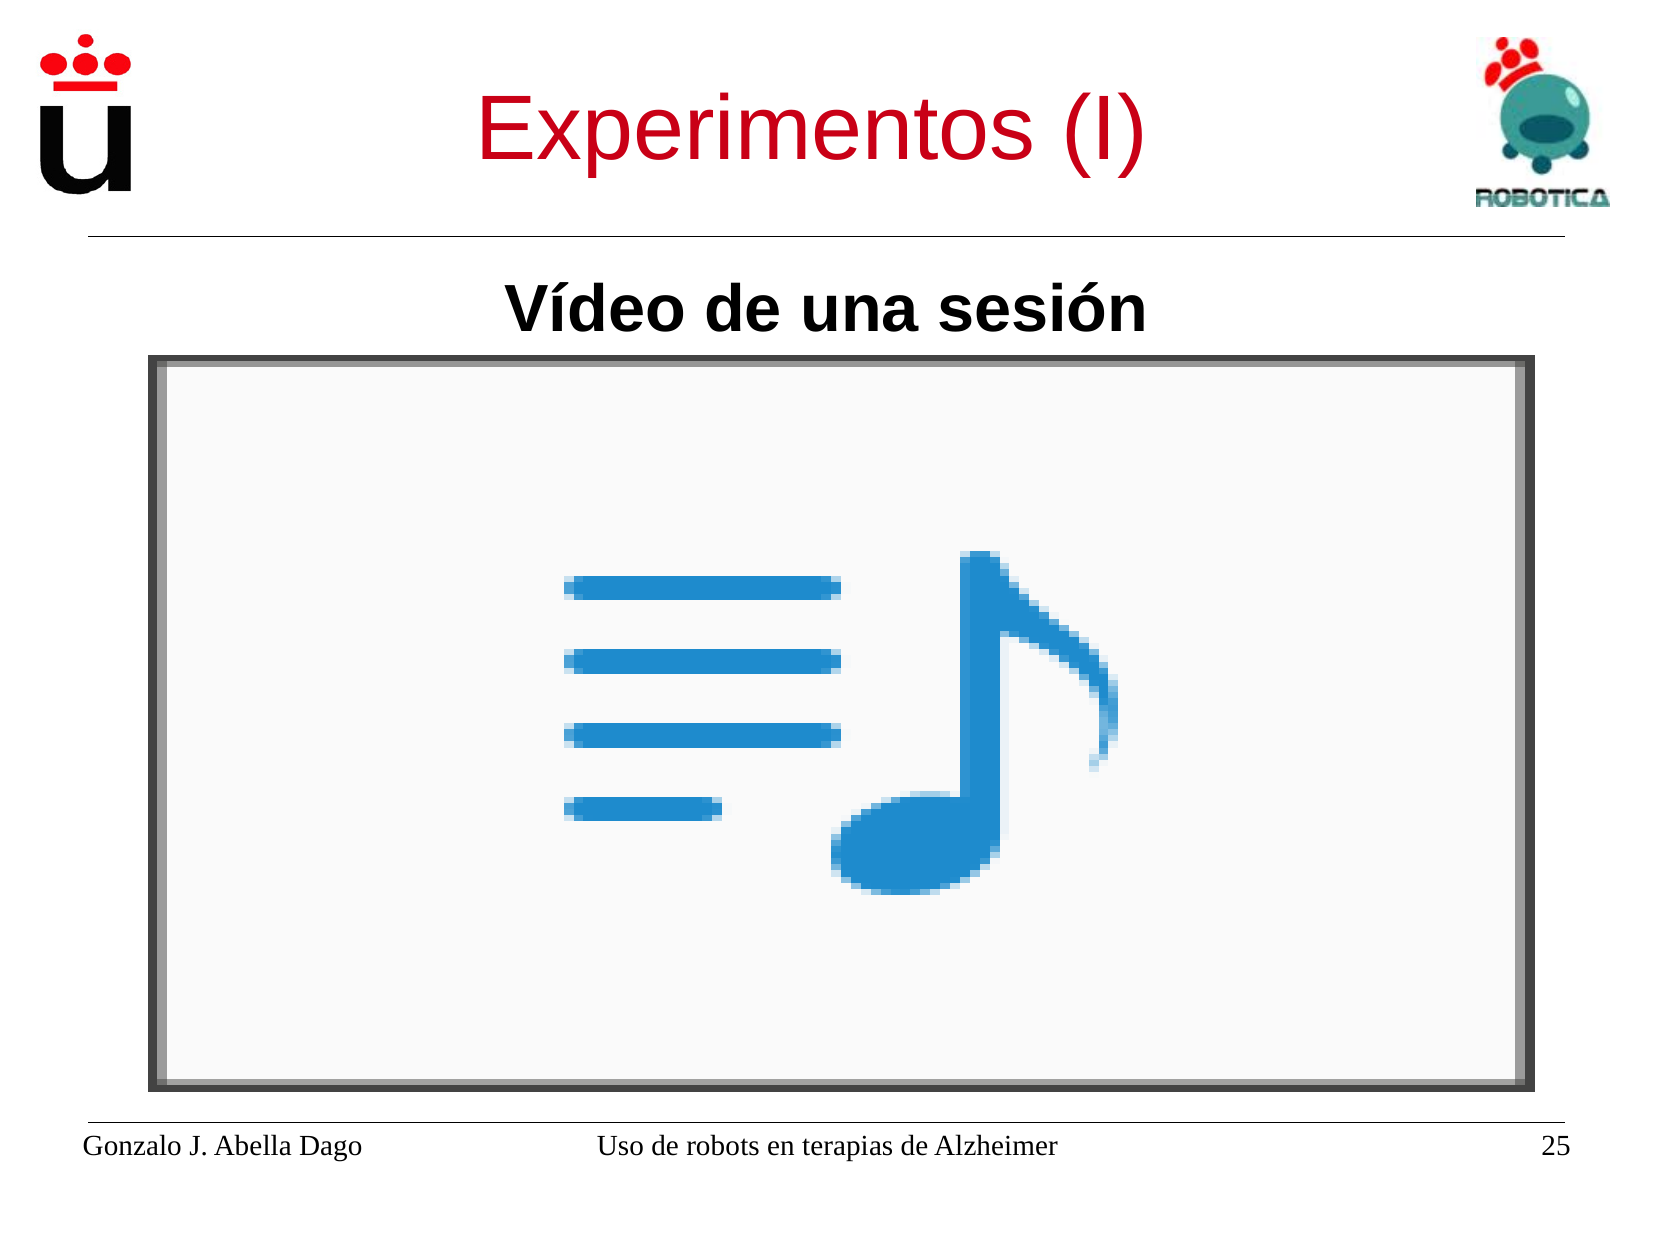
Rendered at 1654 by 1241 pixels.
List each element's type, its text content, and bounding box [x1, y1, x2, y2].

text_box Vídeo de una sesión [88, 264, 1565, 354]
text_box [147, 354, 1536, 1093]
picture [29, 29, 148, 207]
picture [1476, 37, 1610, 207]
title Experimentos (I) [206, 76, 1418, 180]
